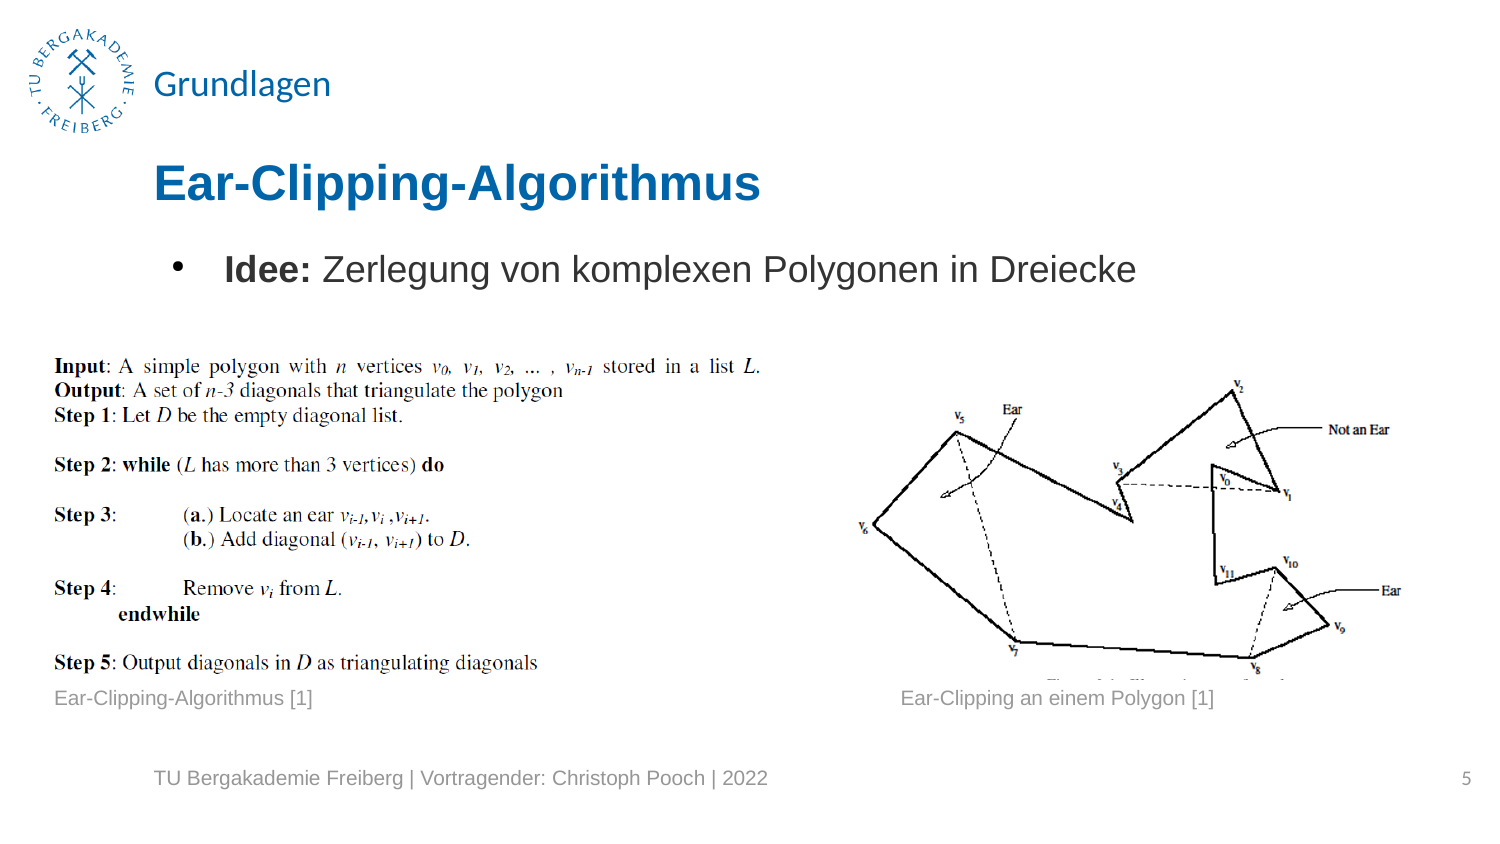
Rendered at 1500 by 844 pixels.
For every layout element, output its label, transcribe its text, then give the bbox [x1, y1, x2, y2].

text_box Ear-Clipping-Algorithmus [1] [39, 679, 424, 741]
title Grundlagen [153, 29, 1353, 133]
picture [39, 353, 768, 680]
footer TU Bergakademie Freiberg | Vortragender: Christoph Pooch | 2022 [153, 764, 1353, 824]
slide_number <Foliennummer> [1352, 764, 1473, 825]
picture [29, 29, 134, 133]
picture [798, 354, 1477, 680]
list Ear-Clipping-Algorithmus [153, 150, 1353, 221]
text_box Ear-Clipping an einem Polygon [1] [885, 679, 1270, 741]
list Idee: Zerlegung von komplexen Polygonen in Dreiecke [153, 244, 1353, 562]
